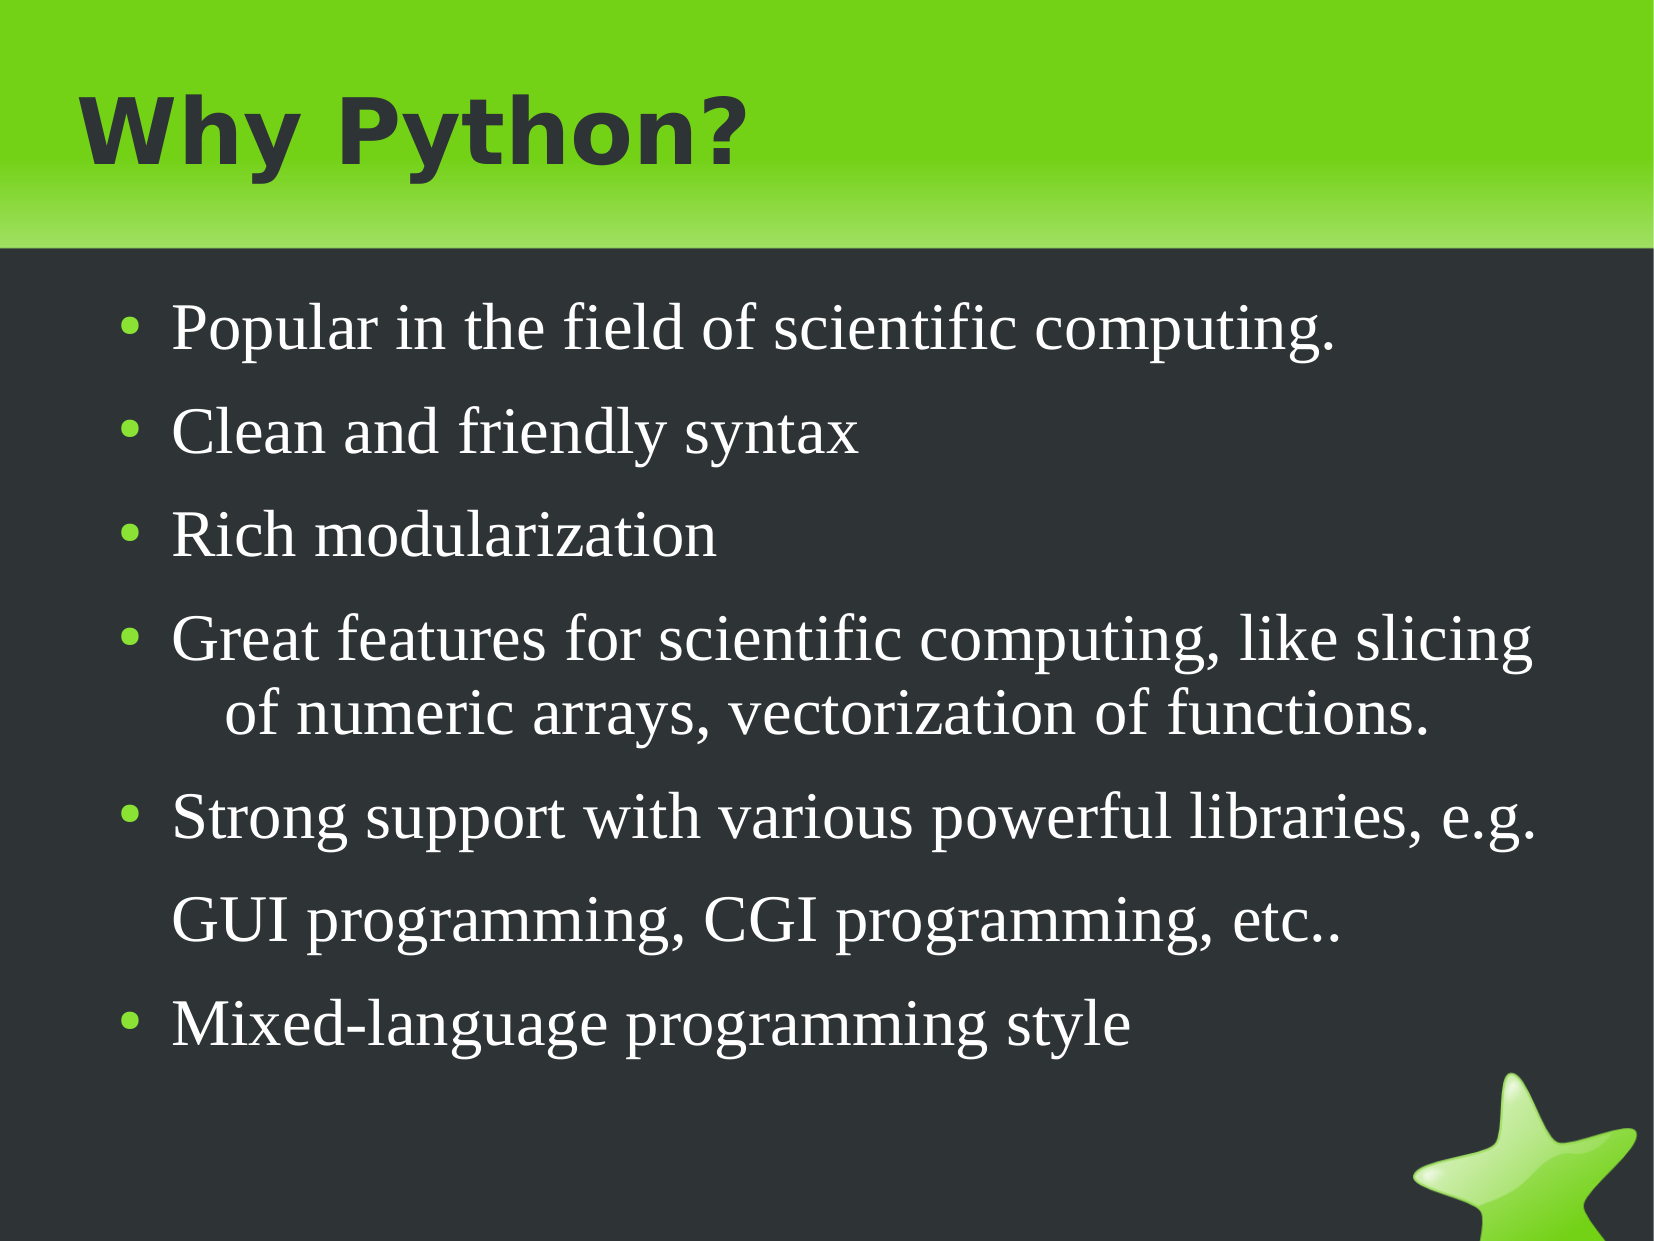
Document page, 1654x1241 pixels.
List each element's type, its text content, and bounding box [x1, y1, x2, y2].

title Why Python? [76, 29, 1565, 237]
picture [0, 0, 1654, 1241]
list Popular in the field of scientific computing. Clean and friendly syntax Rich modularization Great features for scientific computing, like slicing of numeric arrays, vectorization of functions. Strong support with various powerful libraries, e.g. GUI programming, CGI programming, etc.. Mixed-language programming style [82, 290, 1571, 1225]
